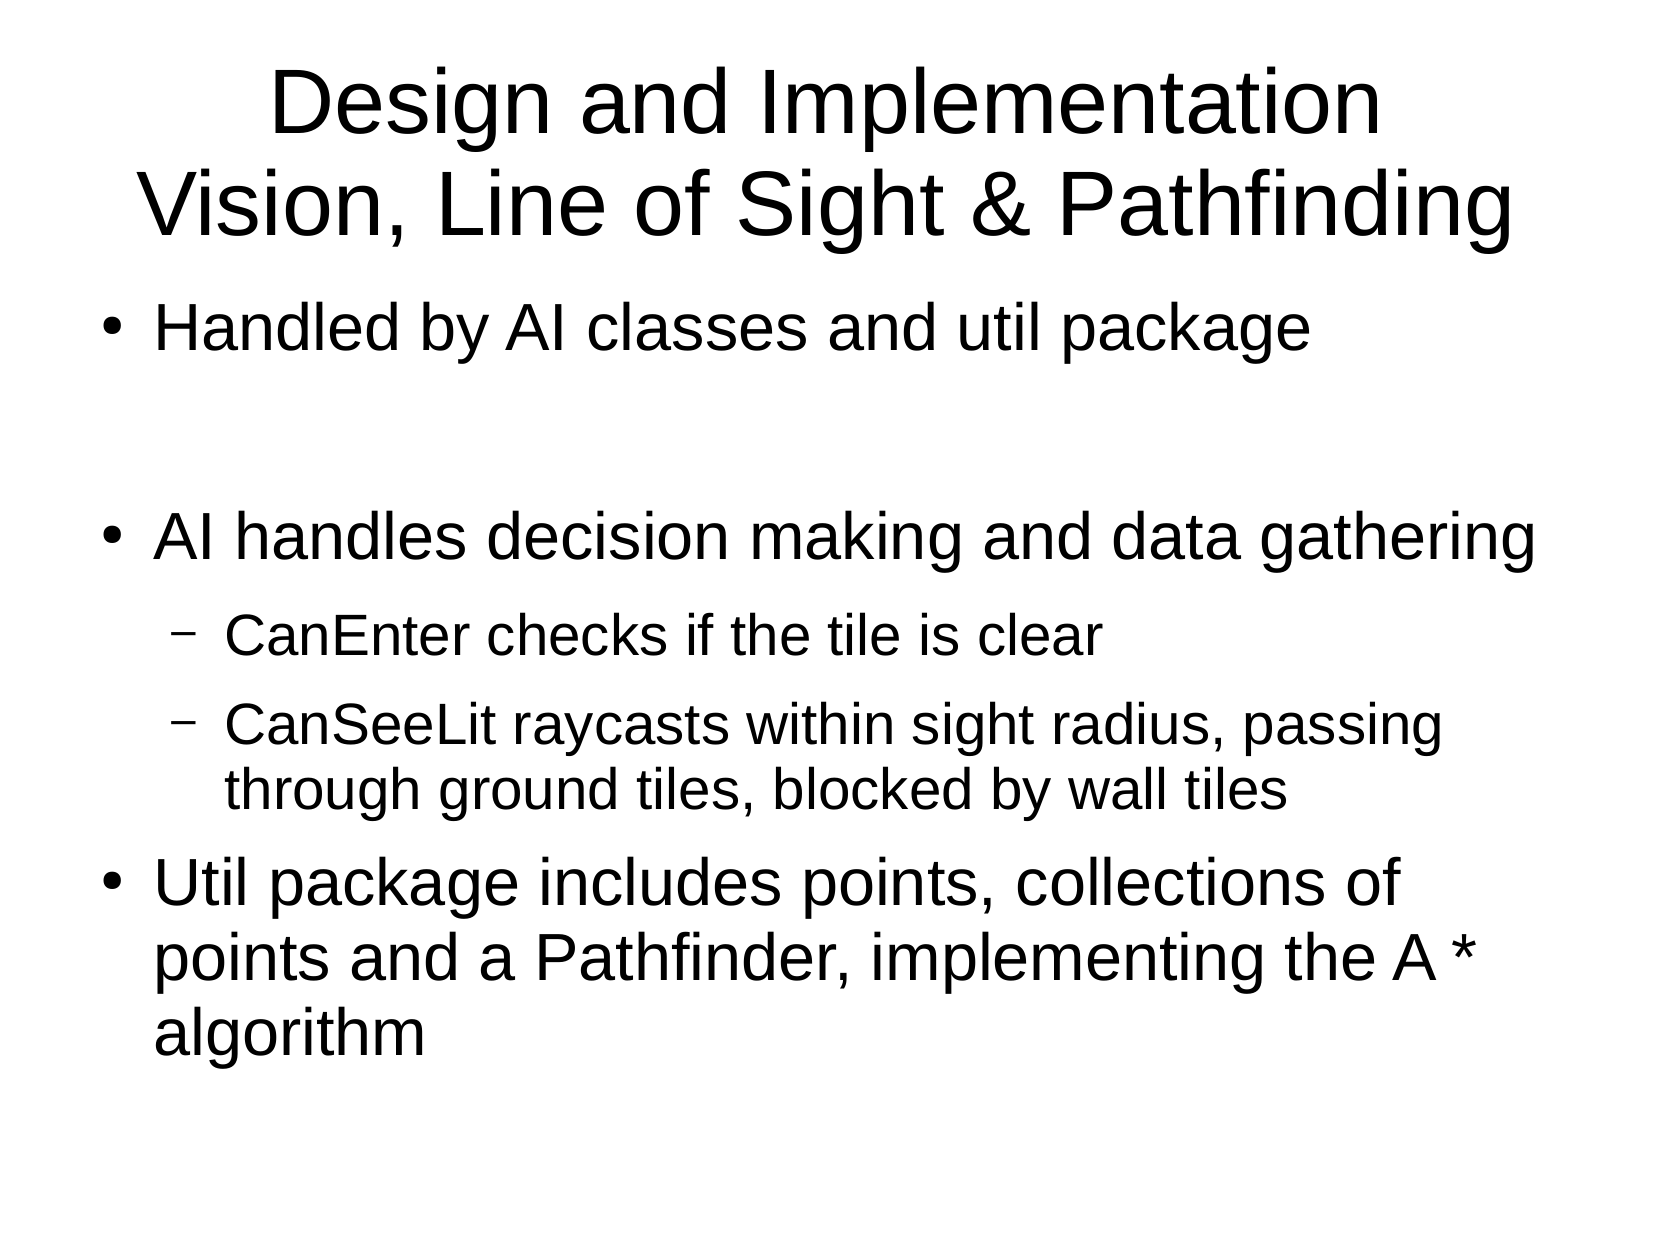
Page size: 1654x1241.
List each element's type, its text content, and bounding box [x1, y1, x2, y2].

title Design and Implementation Vision, Line of Sight & Pathfinding [82, 49, 1571, 257]
list Handled by AI classes and util package AI handles decision making and data gathering CanEnter checks if the tile is clear CanSeeLit raycasts within sight radius, passing through ground tiles, blocked by wall tiles Util package includes points, collections of points and a Pathfinder, implementing the A * algorithm [82, 290, 1571, 1109]
